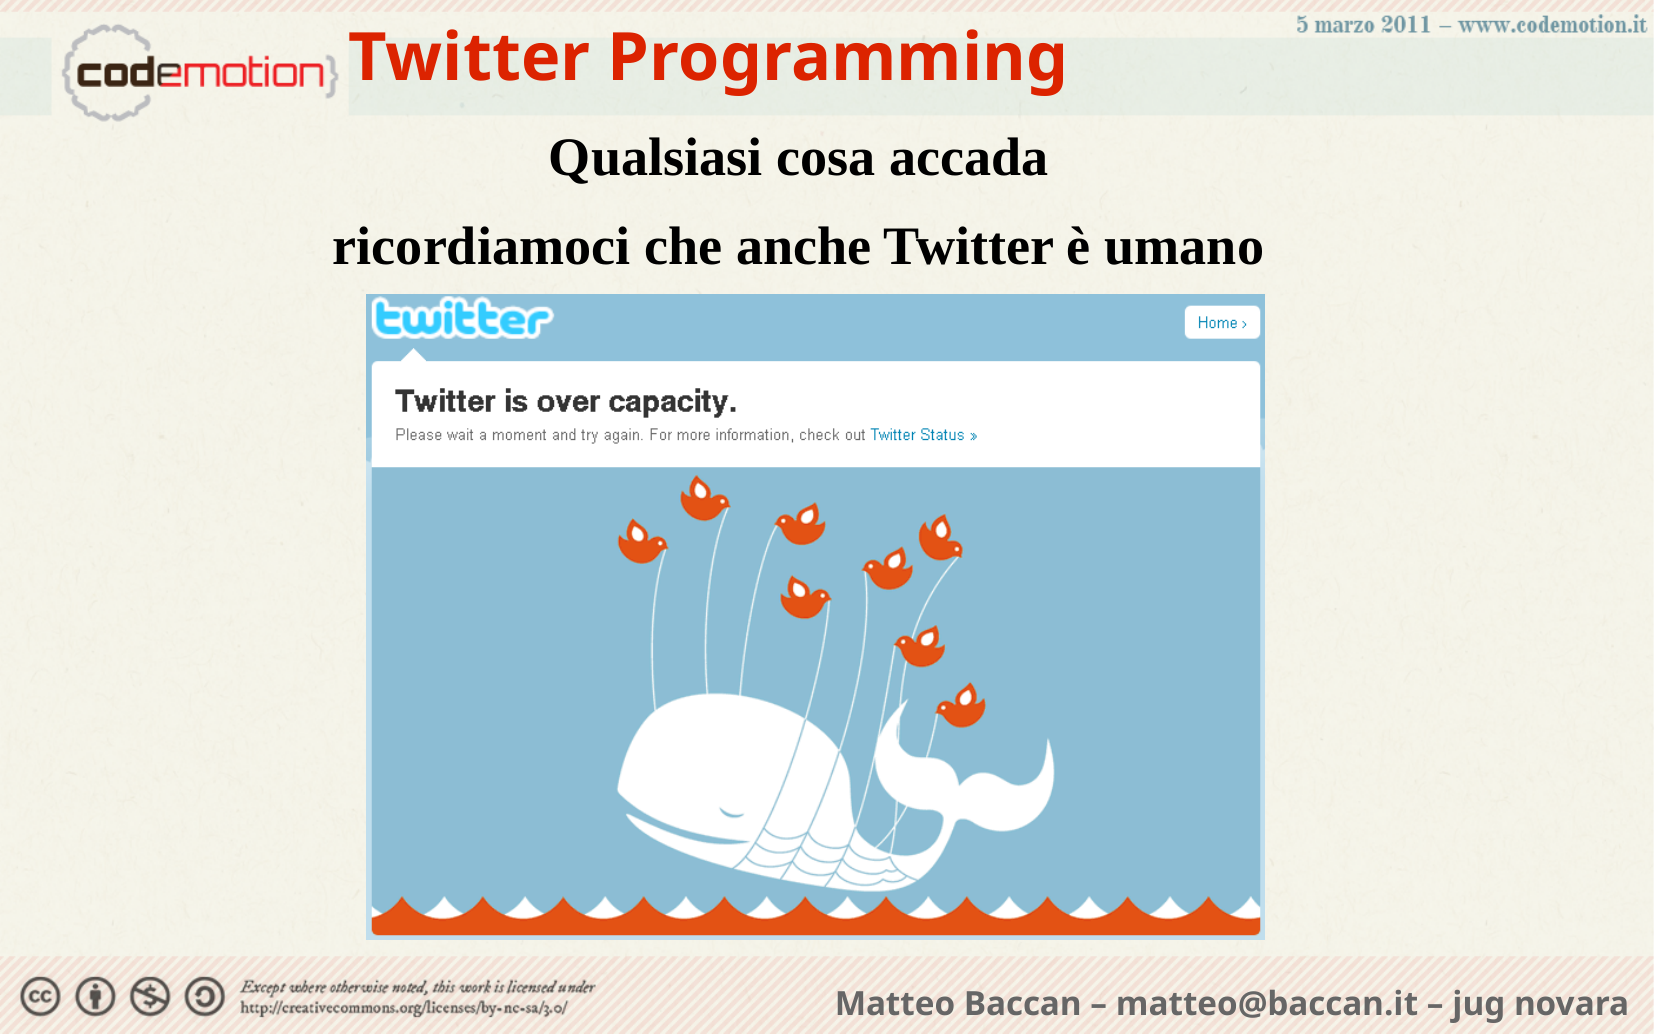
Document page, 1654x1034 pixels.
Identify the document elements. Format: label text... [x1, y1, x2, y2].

title Twitter Programming [348, 5, 1609, 103]
picture [0, 0, 1654, 1034]
list Qualsiasi cosa accada ricordiamoci che anche Twitter è umano [55, 126, 1544, 893]
